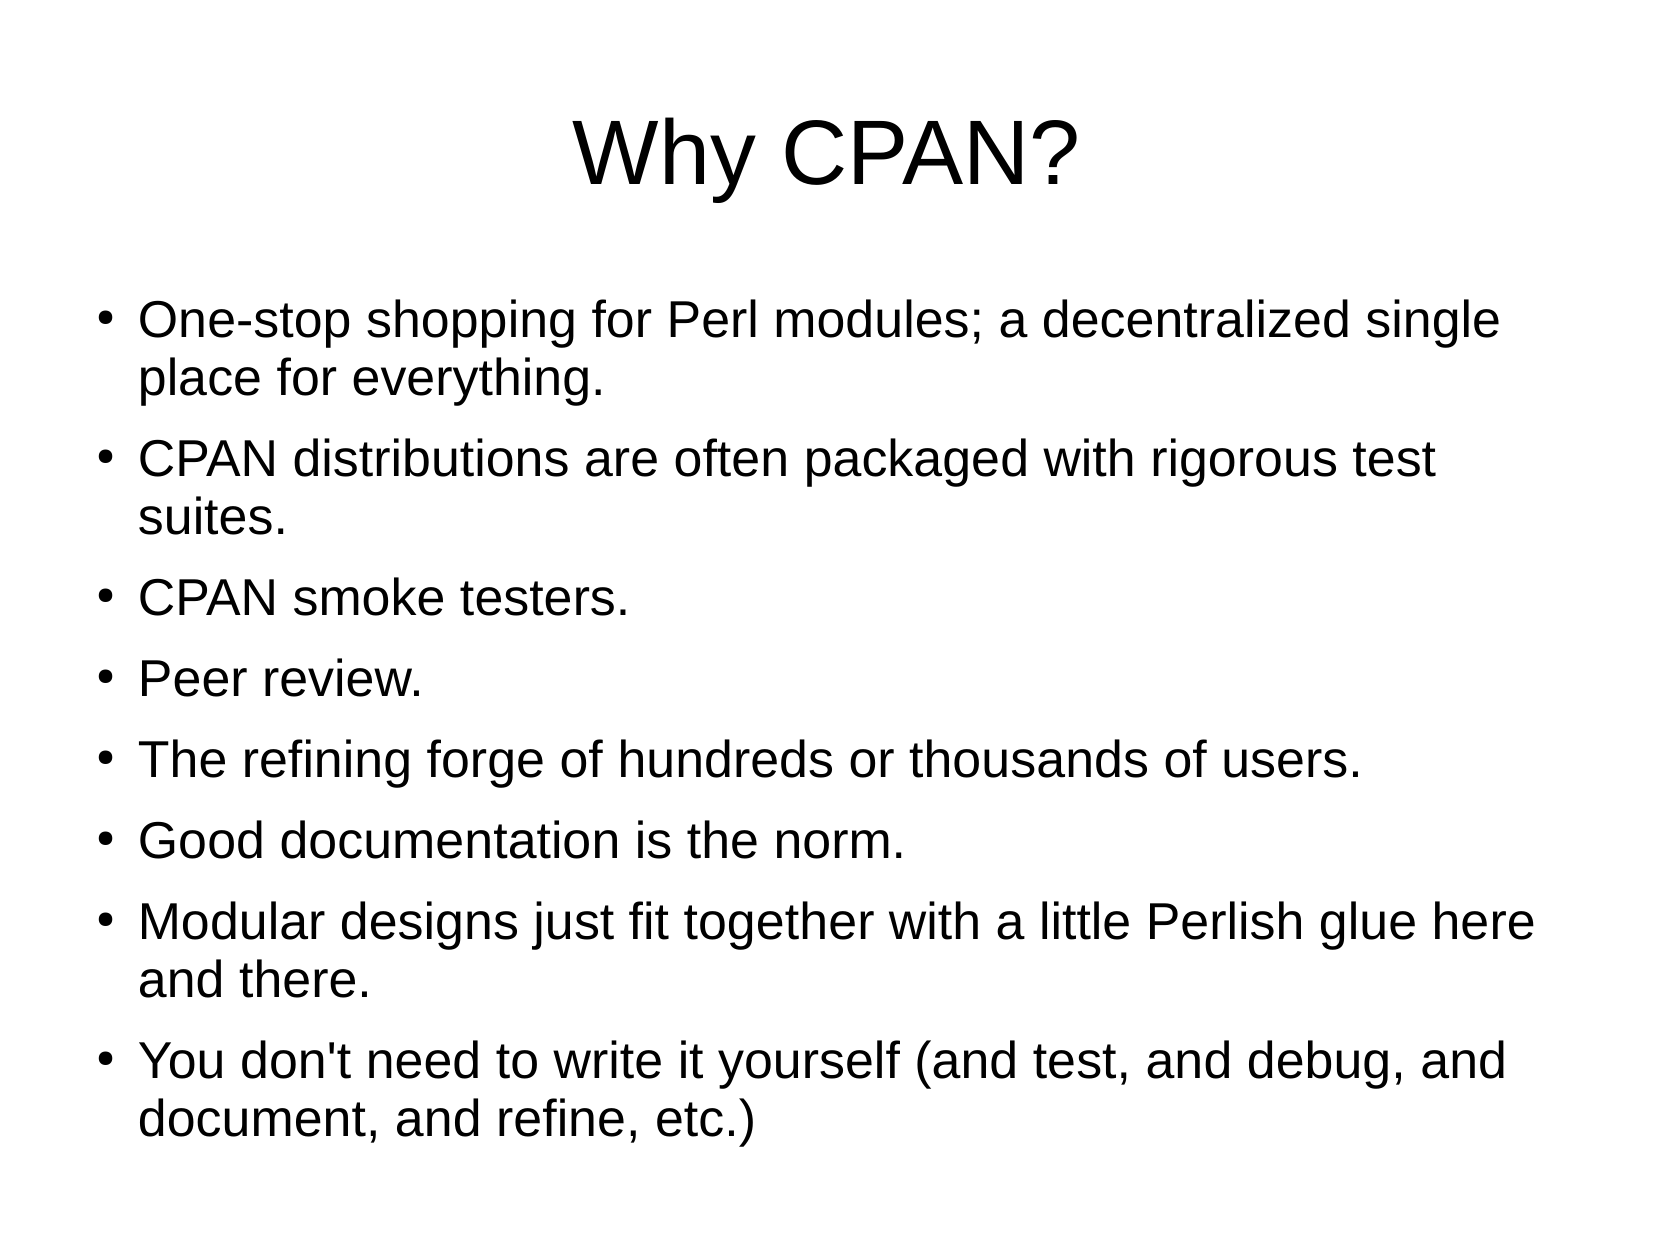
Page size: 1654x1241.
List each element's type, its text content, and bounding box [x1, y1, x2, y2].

list One-stop shopping for Perl modules; a decentralized single place for everything. CPAN distributions are often packaged with rigorous test suites. CPAN smoke testers. Peer review. The refining forge of hundreds or thousands of users. Good documentation is the norm. Modular designs just fit together with a little Perlish glue here and there. You don't need to write it yourself (and test, and debug, and document, and refine, etc.) [82, 290, 1571, 1156]
title Why CPAN? [82, 49, 1571, 257]
